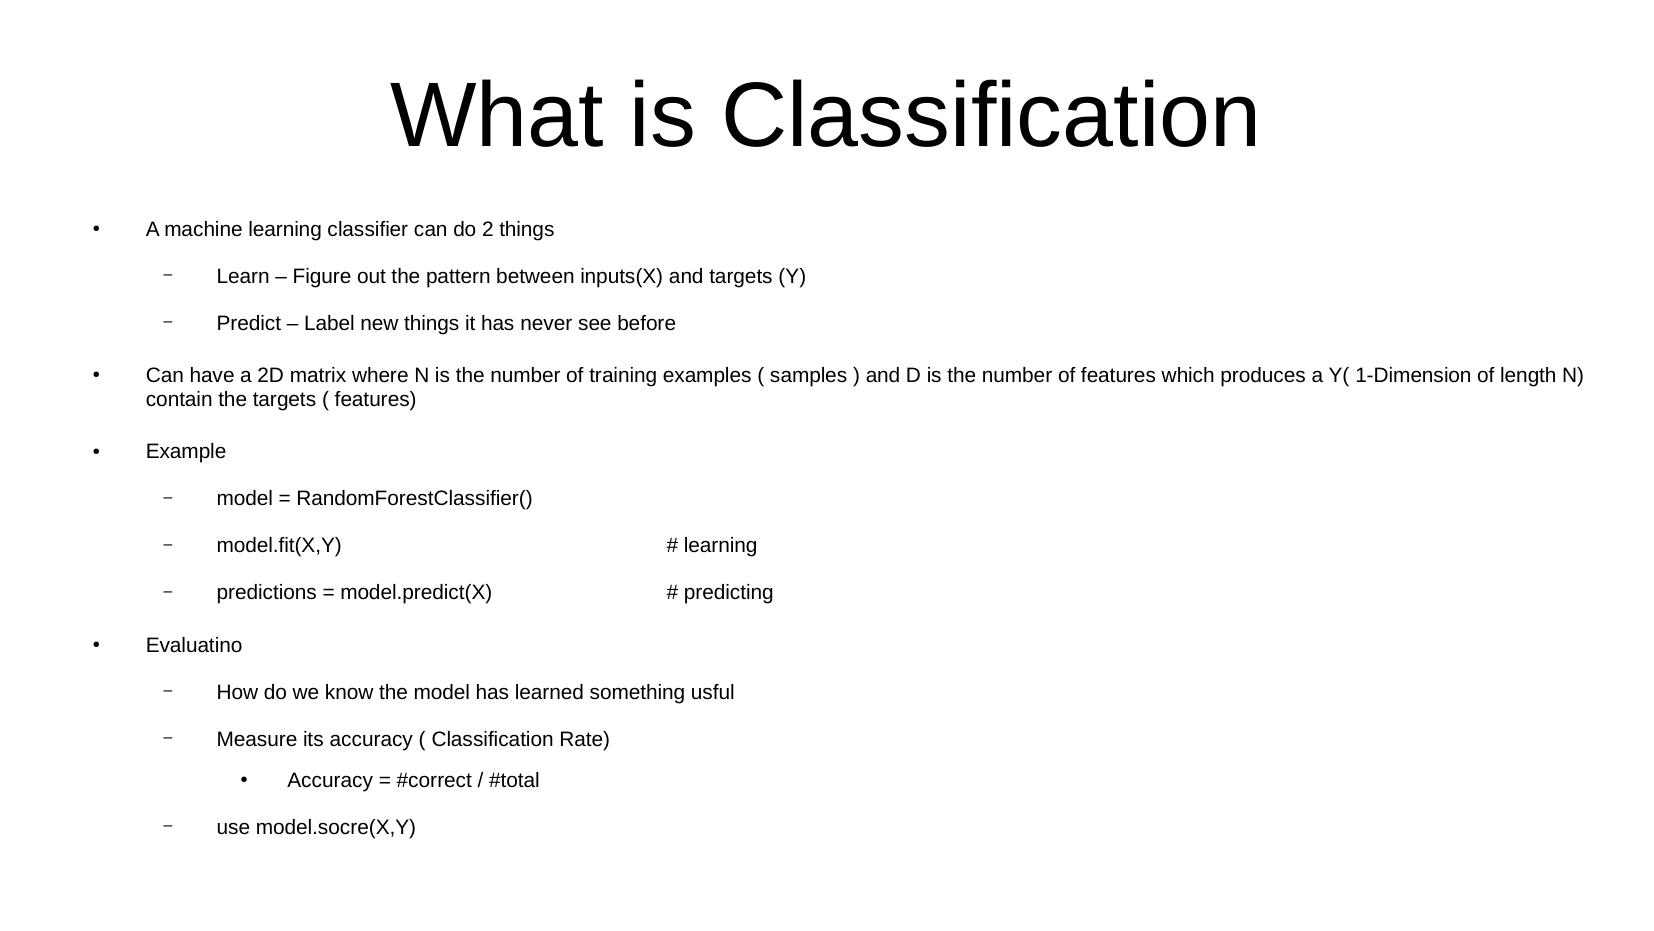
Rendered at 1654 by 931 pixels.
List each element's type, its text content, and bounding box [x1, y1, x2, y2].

list A machine learning classifier can do 2 things Learn – Figure out the pattern between inputs(X) and targets (Y) Predict – Label new things it has never see before Can have a 2D matrix where N is the number of training examples ( samples ) and D is the number of features which produces a Y( 1-Dimension of length N) contain the targets ( features) Example model = RandomForestClassifier() model.fit(X,Y) # learning predictions = model.predict(X) # predicting Evaluatino How do we know the model has learned something usful Measure its accuracy ( Classification Rate) Accuracy = #correct / #total use model.socre(X,Y) [75, 217, 1646, 916]
title What is Classification [82, 37, 1571, 193]
